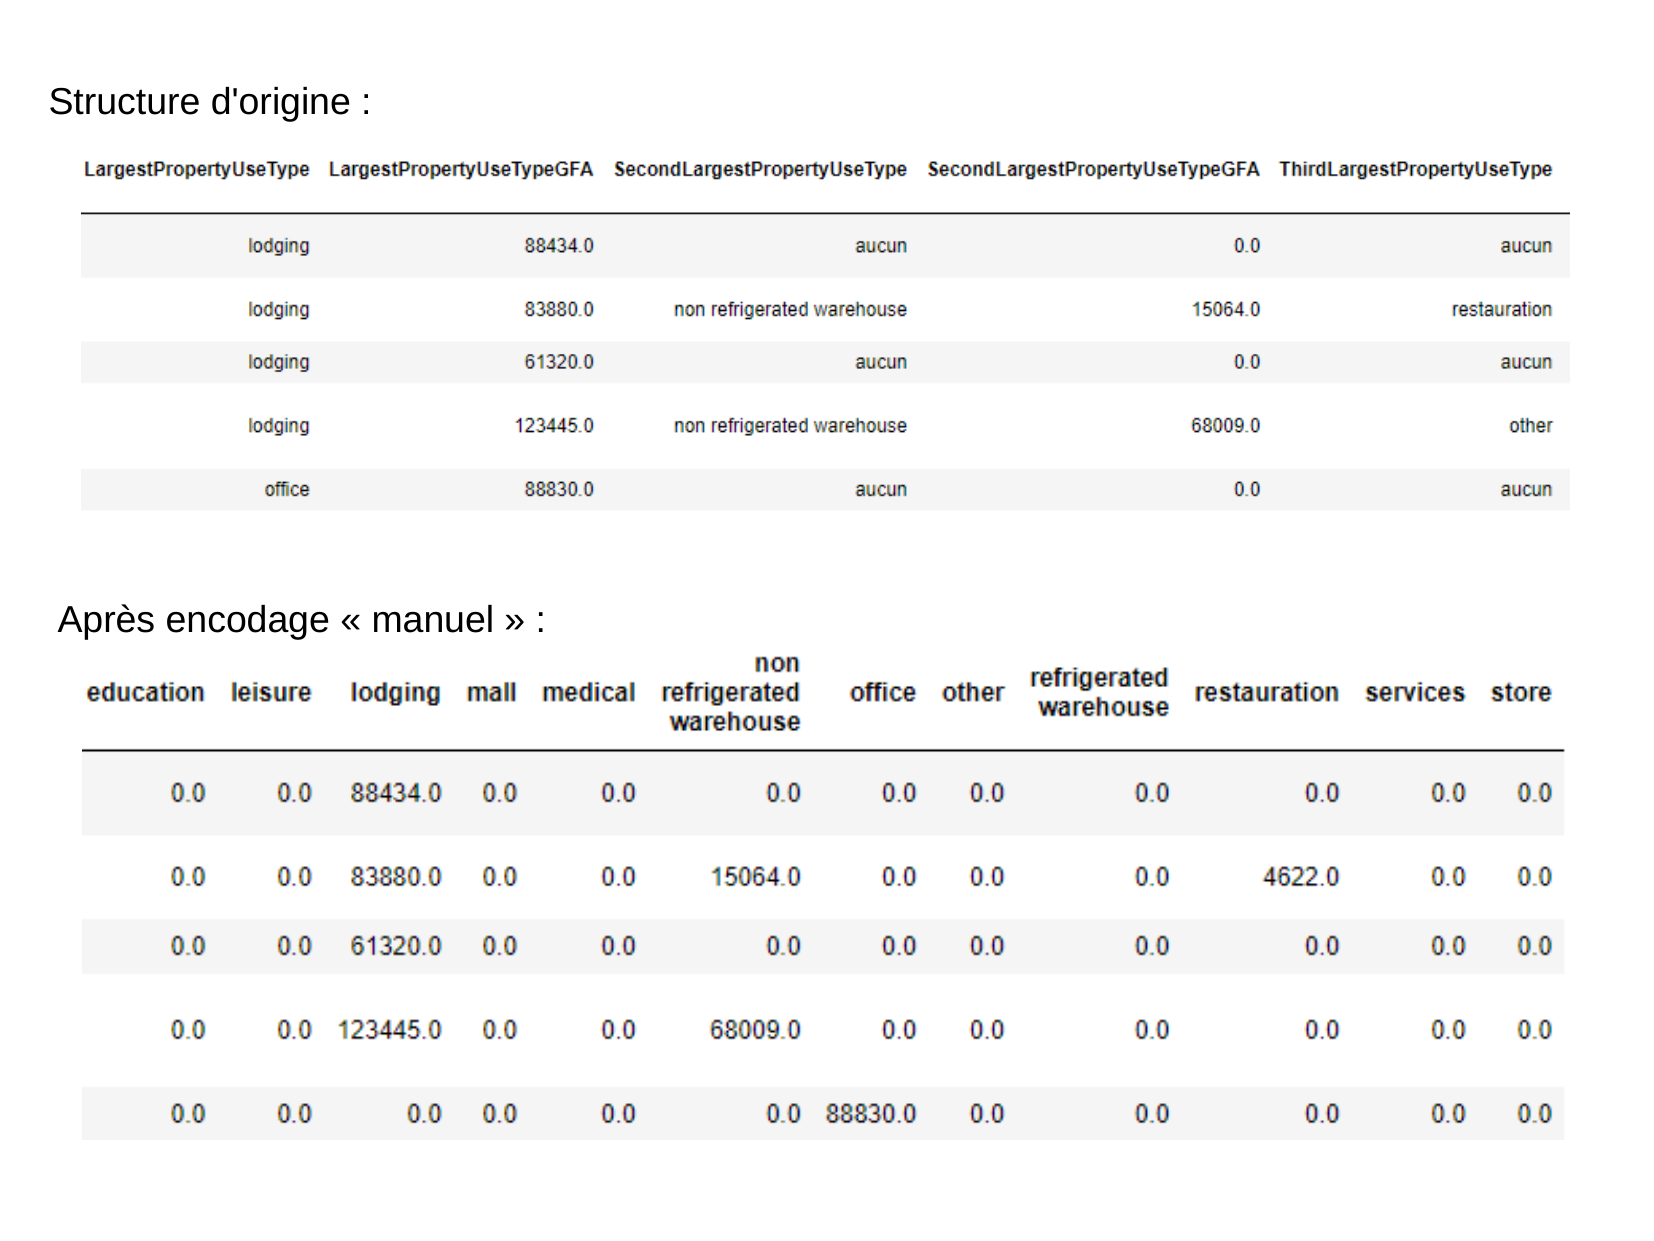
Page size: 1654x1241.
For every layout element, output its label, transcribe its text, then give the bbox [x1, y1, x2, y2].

text_box Structure d'origine : [33, 73, 426, 173]
text_box Après encodage « manuel » : [42, 590, 595, 732]
picture [82, 643, 1571, 1140]
picture [81, 138, 1570, 517]
